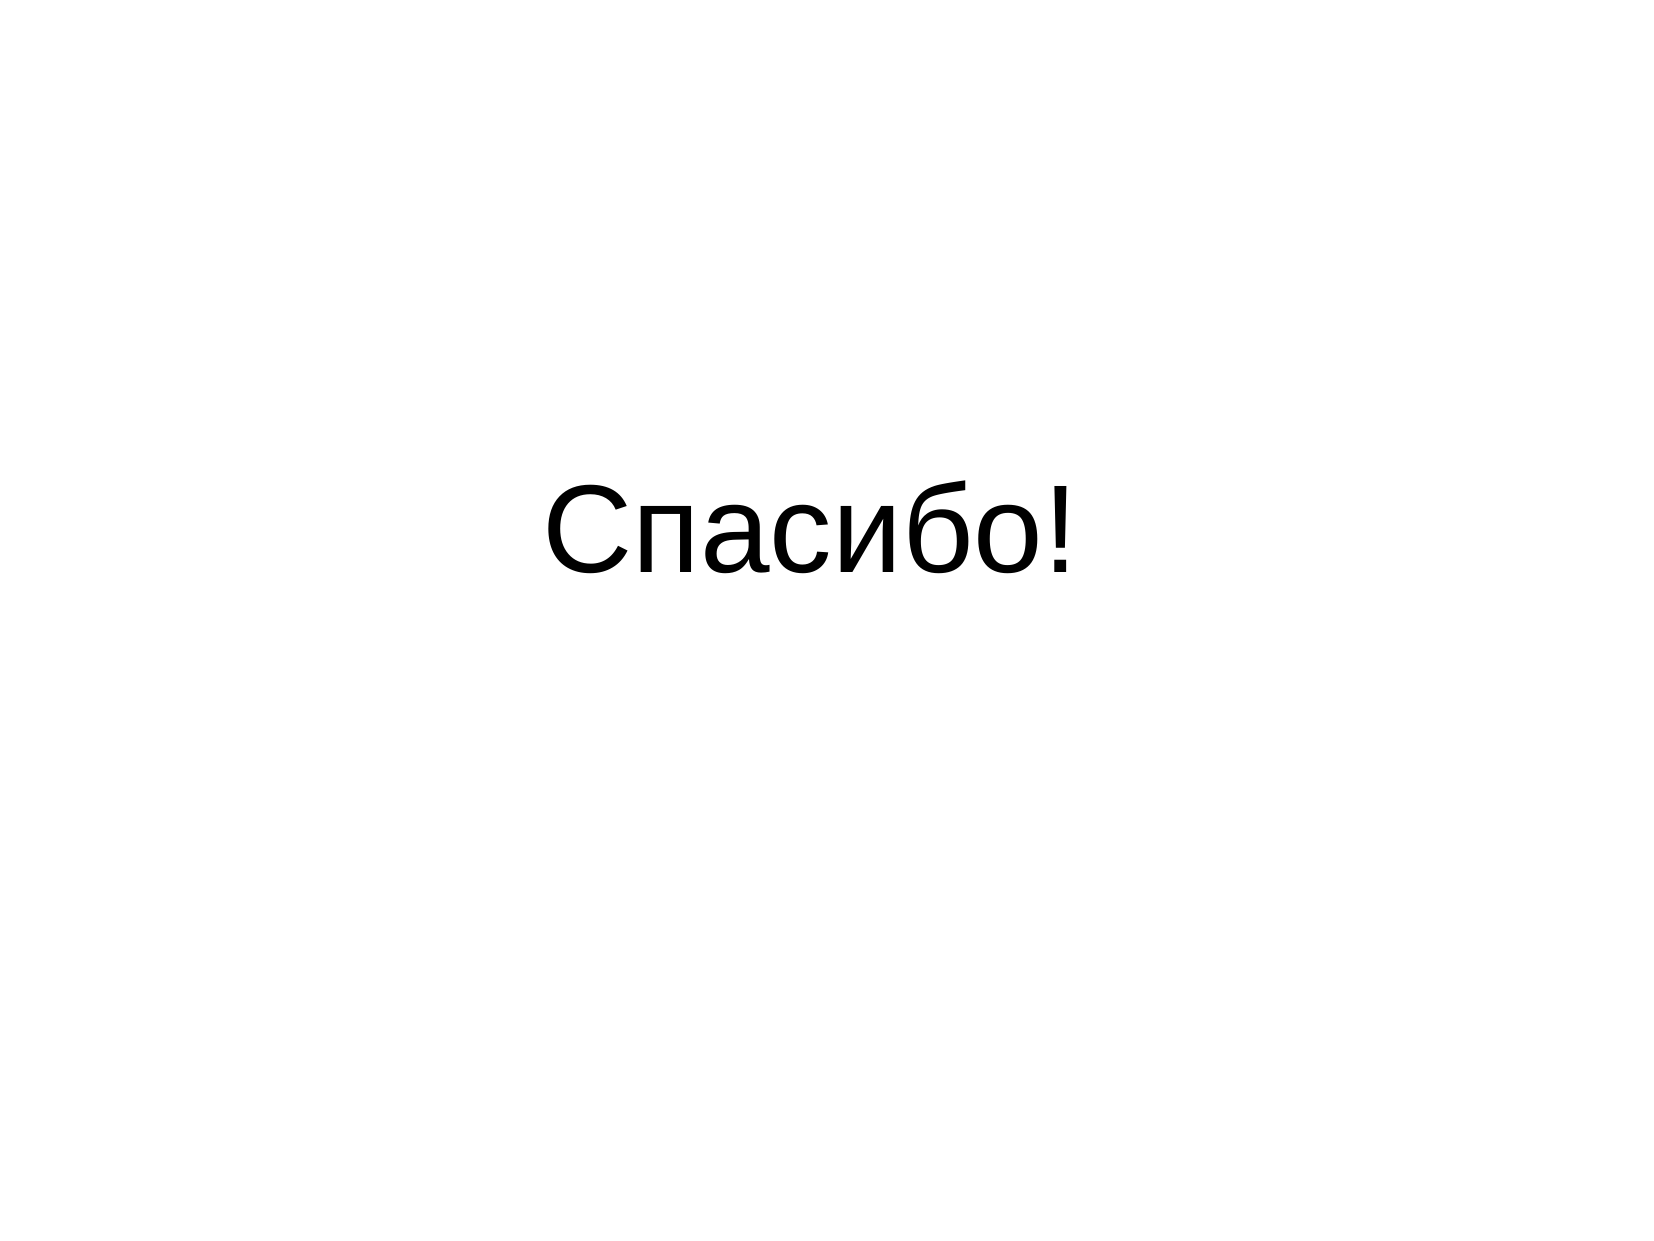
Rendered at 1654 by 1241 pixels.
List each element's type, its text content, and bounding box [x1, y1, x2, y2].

list Спасибо! [82, 290, 1538, 1010]
